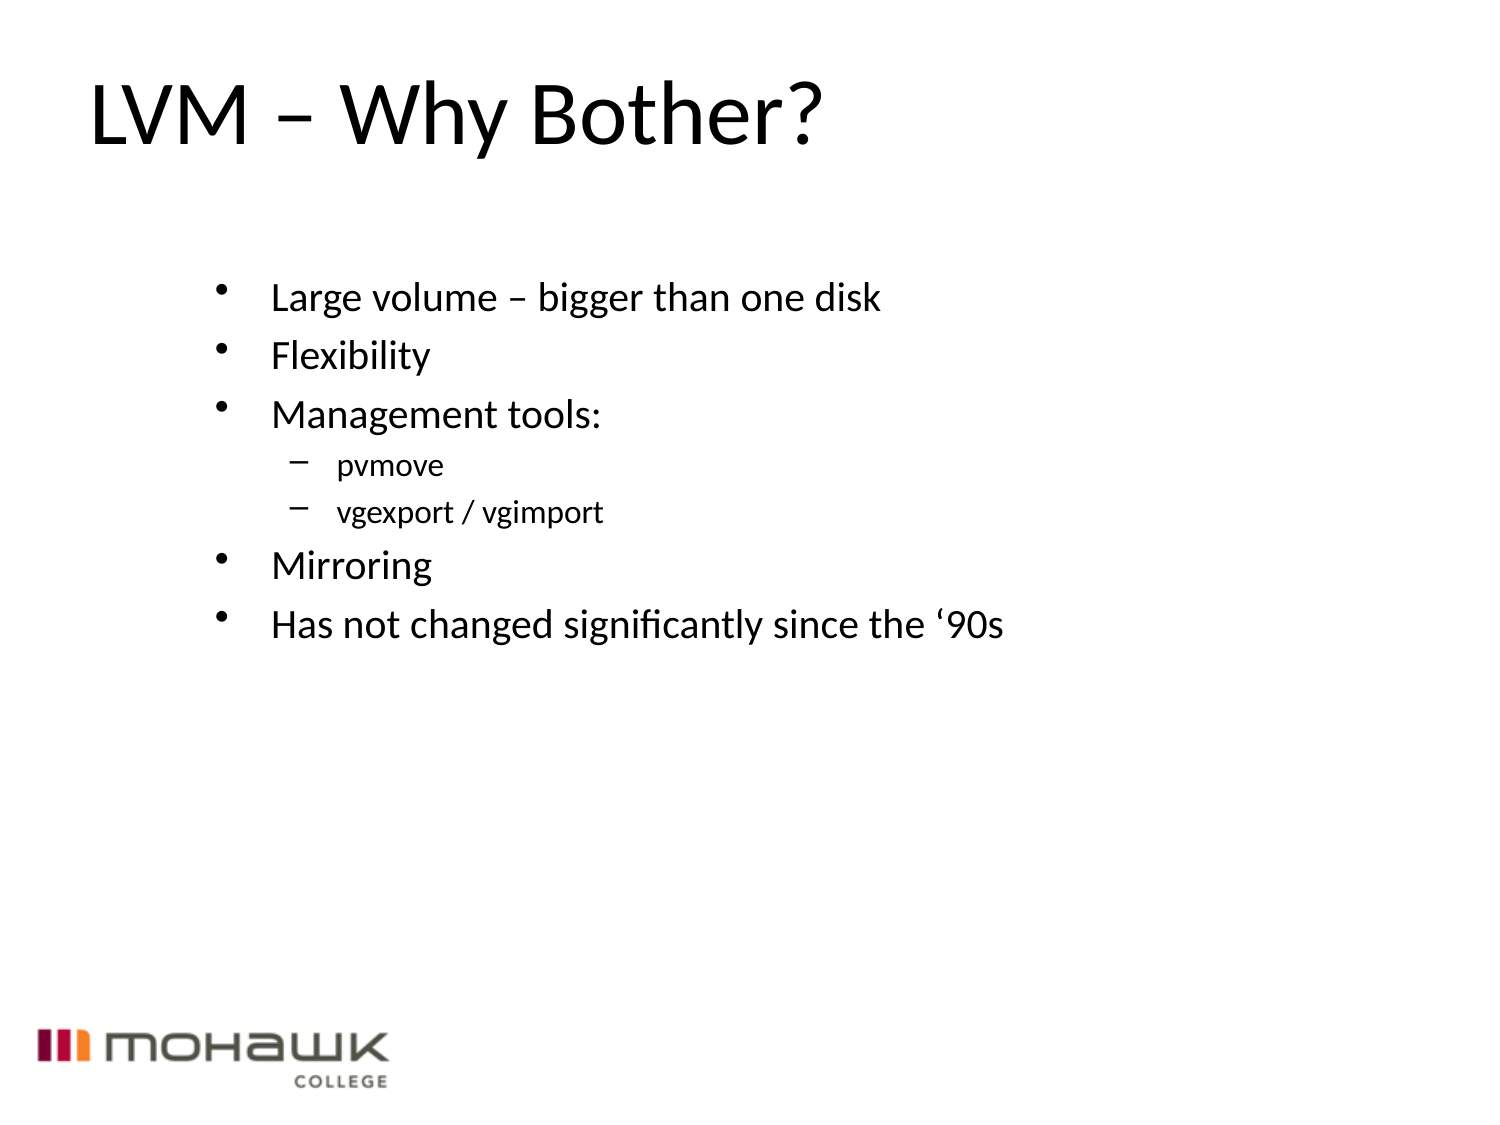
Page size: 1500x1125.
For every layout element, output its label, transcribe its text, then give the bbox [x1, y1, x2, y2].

picture [5, 1000, 422, 1118]
list Large volume – bigger than one disk Flexibility Management tools: pvmove vgexport / vgimport Mirroring Has not changed significantly since the ‘90s [200, 262, 1338, 663]
title LVM – Why Bother? [75, 45, 1425, 233]
